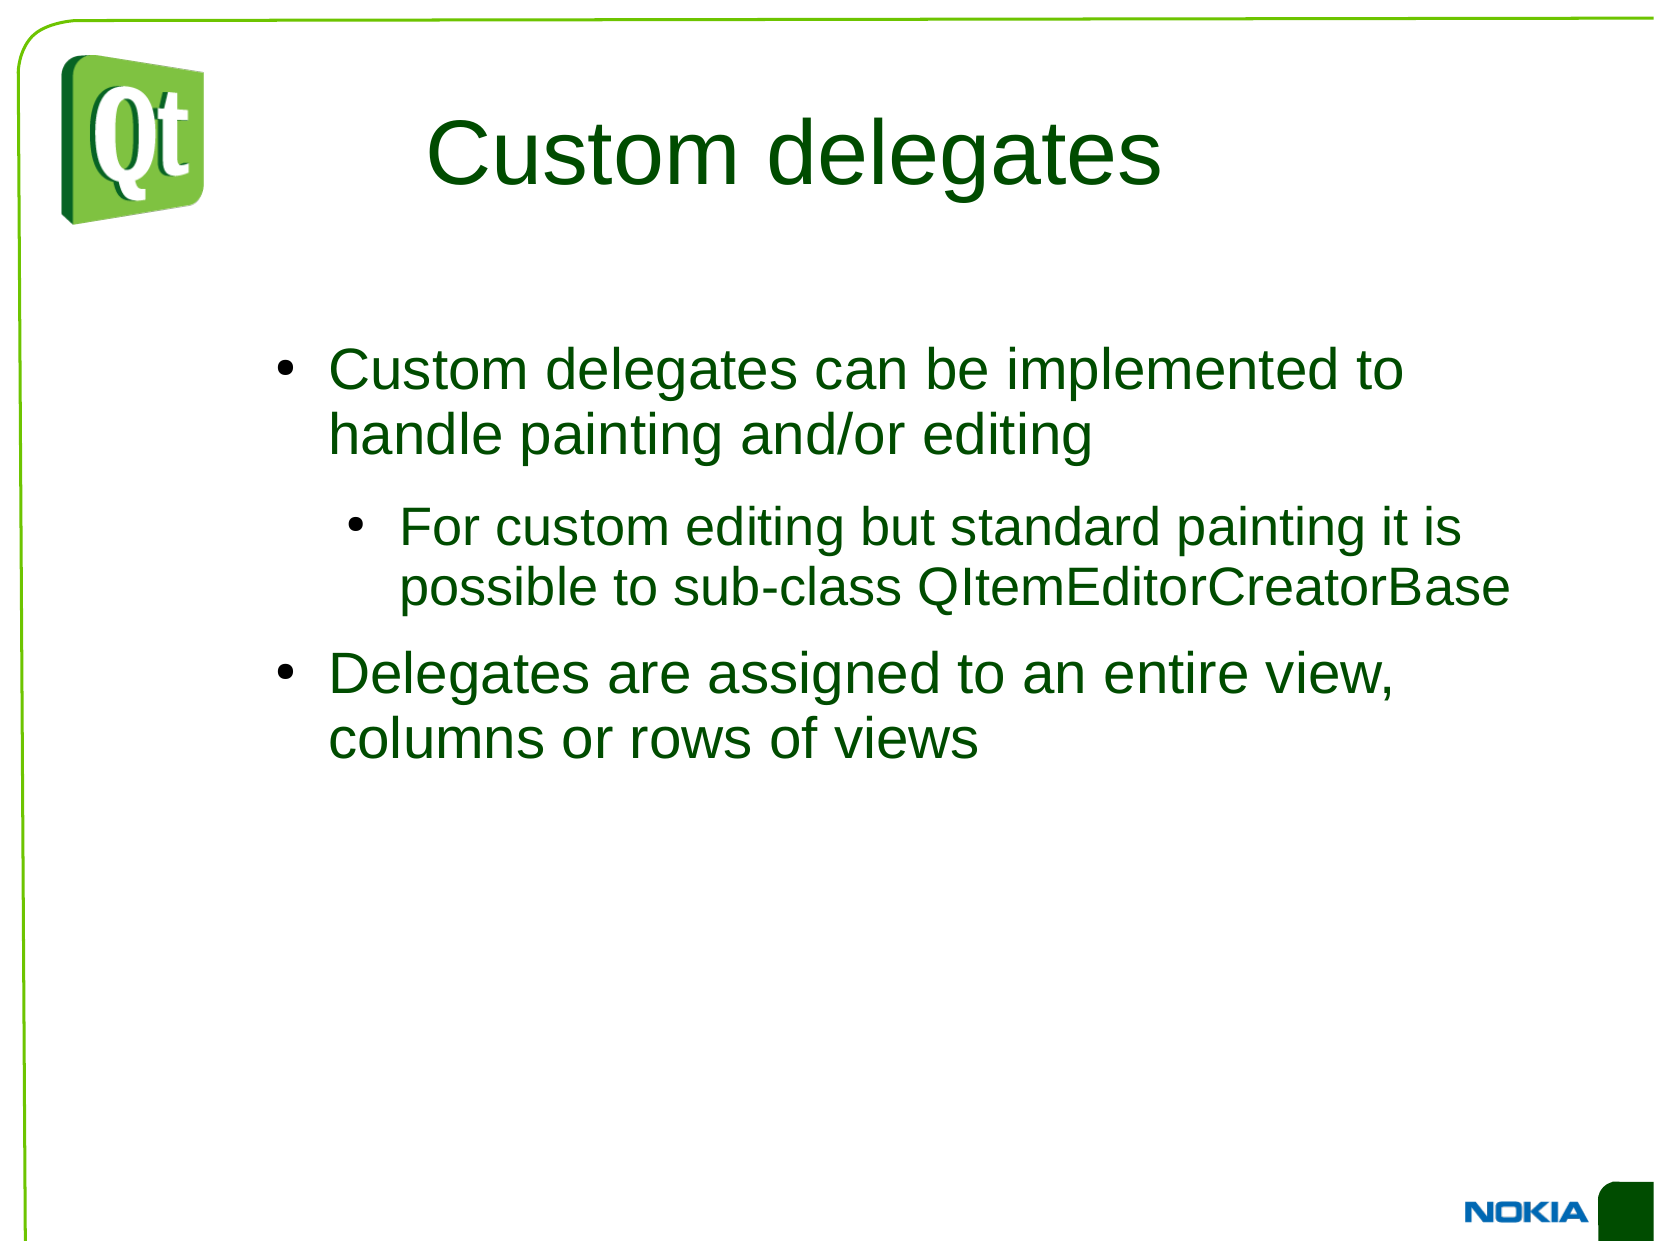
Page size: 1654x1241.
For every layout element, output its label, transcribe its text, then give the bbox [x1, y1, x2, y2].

picture [1465, 1201, 1589, 1223]
title Custom delegates [257, 56, 1333, 250]
list Custom delegates can be implemented to handle painting and/or editing For custom editing but standard painting it is possible to sub-class QItemEditorCreatorBase Delegates are assigned to an entire view, columns or rows of views [257, 336, 1577, 1085]
picture [61, 55, 204, 225]
